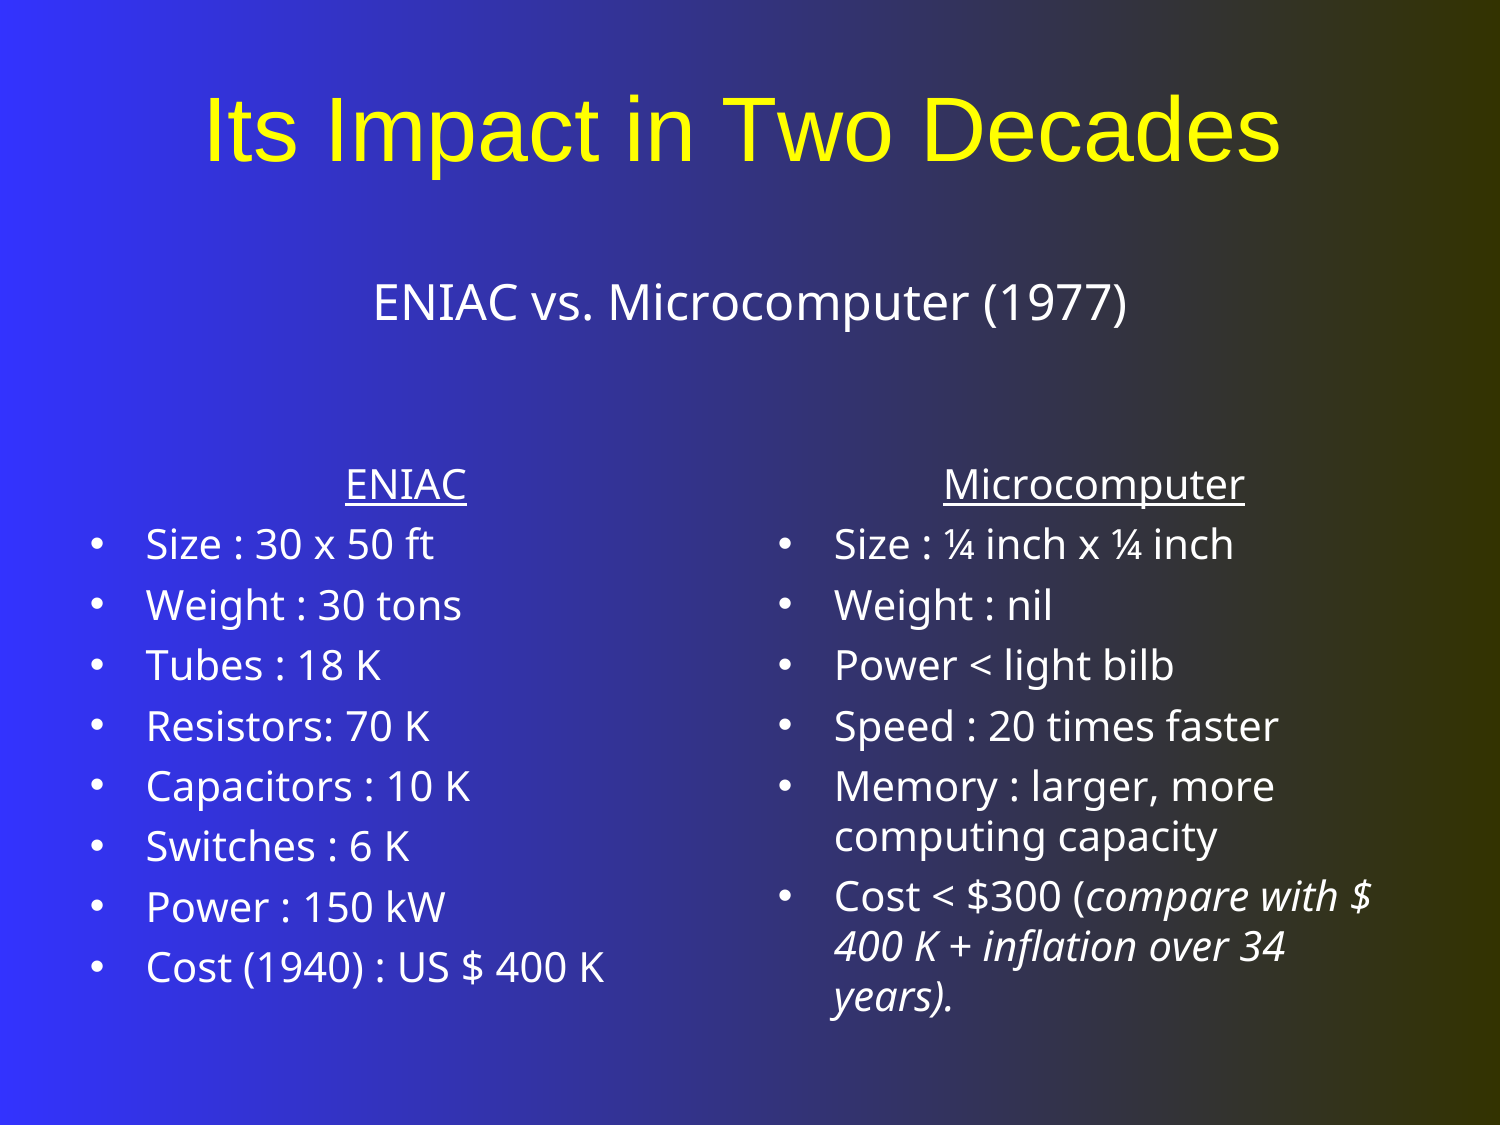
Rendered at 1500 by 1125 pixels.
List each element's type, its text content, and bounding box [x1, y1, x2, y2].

text_box Microcomputer Size : ¼ inch x ¼ inch Weight : nil Power < light bilb Speed : 20 times faster Memory : larger, more computing capacity Cost < $300 (compare with $ 400 K + inflation over 34 years). [763, 450, 1426, 1063]
text_box ENIAC vs. Microcomputer (1977) [75, 249, 1426, 351]
text_box Its Impact in Two Decades [187, 62, 1313, 188]
text_box ENIAC Size : 30 x 50 ft Weight : 30 tons Tubes : 18 K Resistors: 70 K Capacitors : 10 K Switches : 6 K Power : 150 kW Cost (1940) : US $ 400 K [74, 449, 737, 1013]
